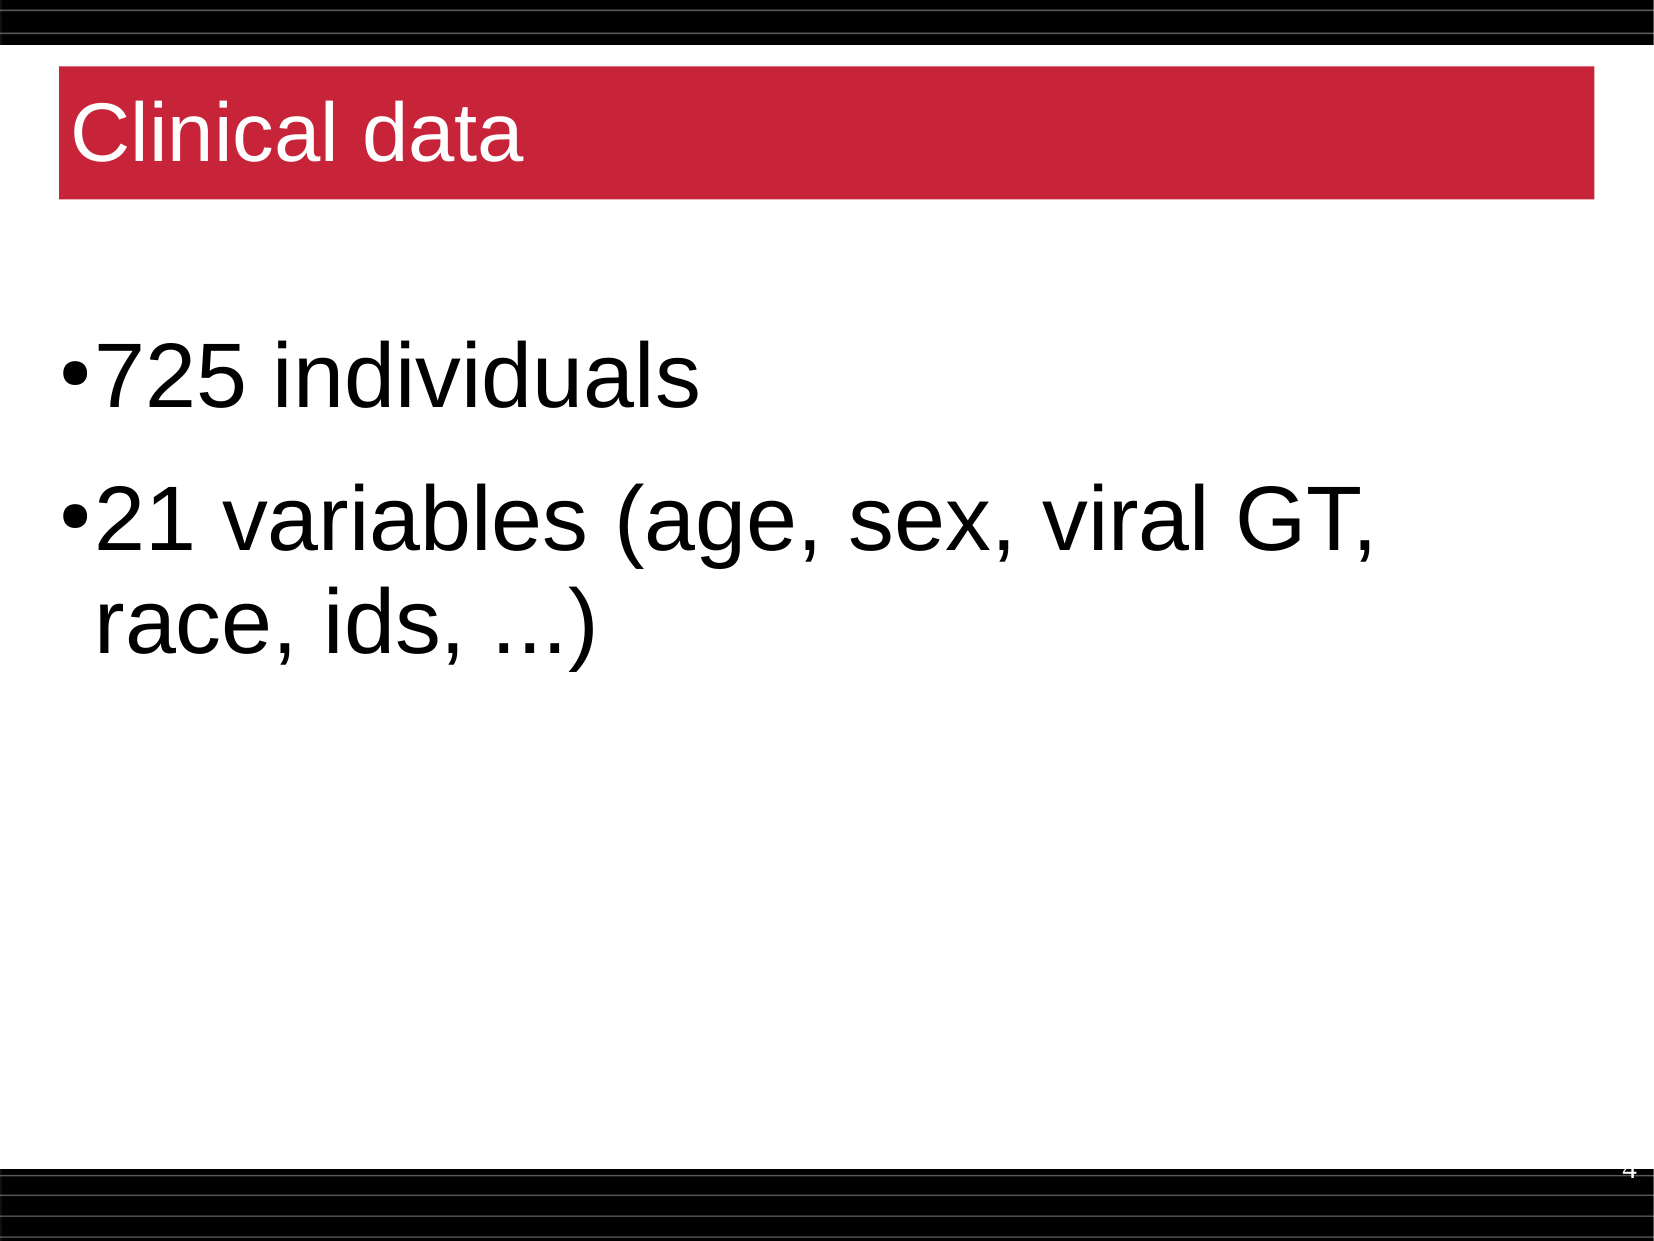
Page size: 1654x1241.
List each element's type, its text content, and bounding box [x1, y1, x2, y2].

list 725 individuals 21 variables (age, sex, viral GT, race, ids, ...) [59, 324, 1565, 1093]
picture [0, 1169, 1654, 1241]
title Clinical data [59, 66, 1595, 200]
picture [0, 0, 1654, 45]
